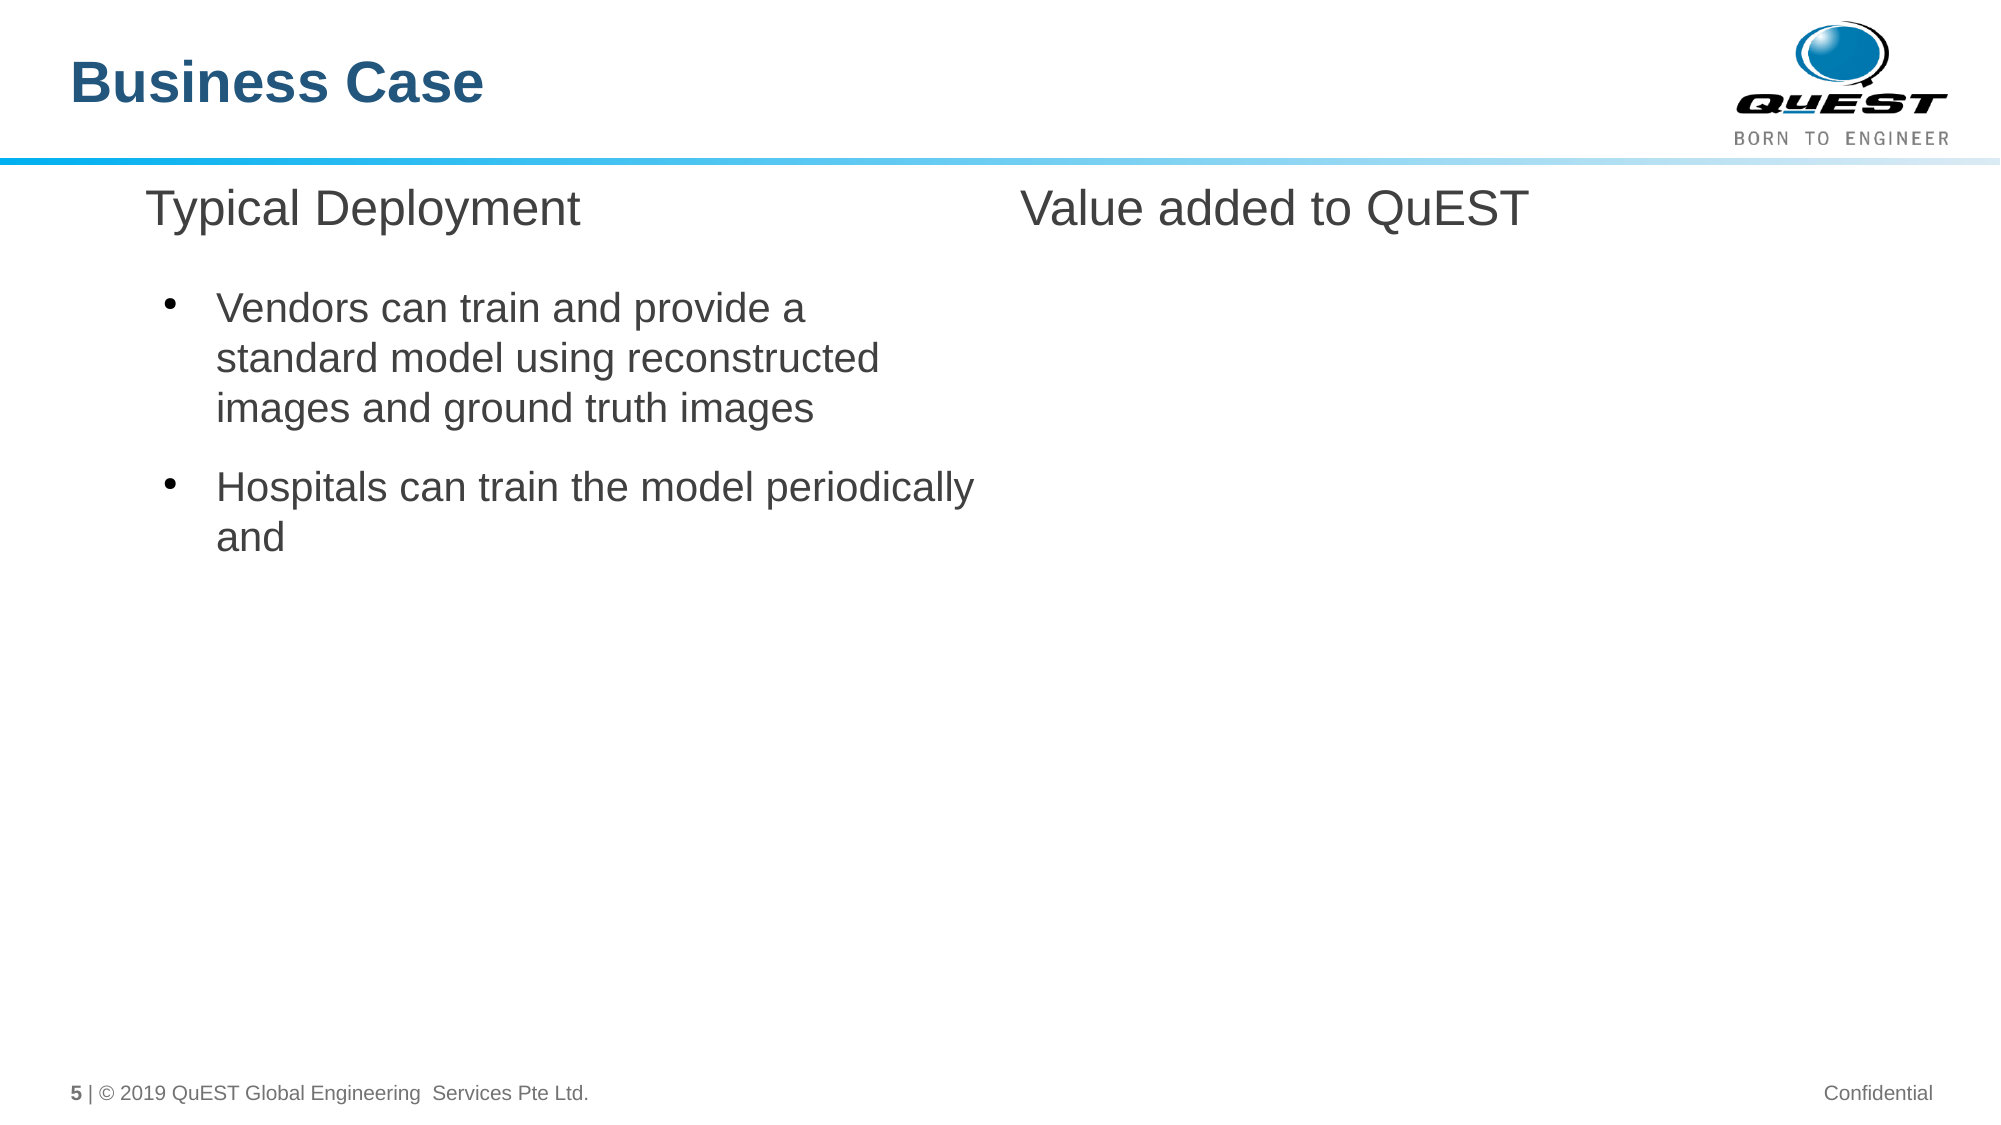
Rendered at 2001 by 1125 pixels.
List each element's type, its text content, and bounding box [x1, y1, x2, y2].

list Value added to QuEST [1012, 137, 1863, 273]
list Typical Deployment [137, 139, 984, 272]
picture [1735, 21, 1948, 145]
title Business Case [55, 19, 1592, 139]
list Vendors can train and provide a standard model using reconstructed images and ground truth images Hospitals can train the model periodically and [137, 272, 984, 999]
